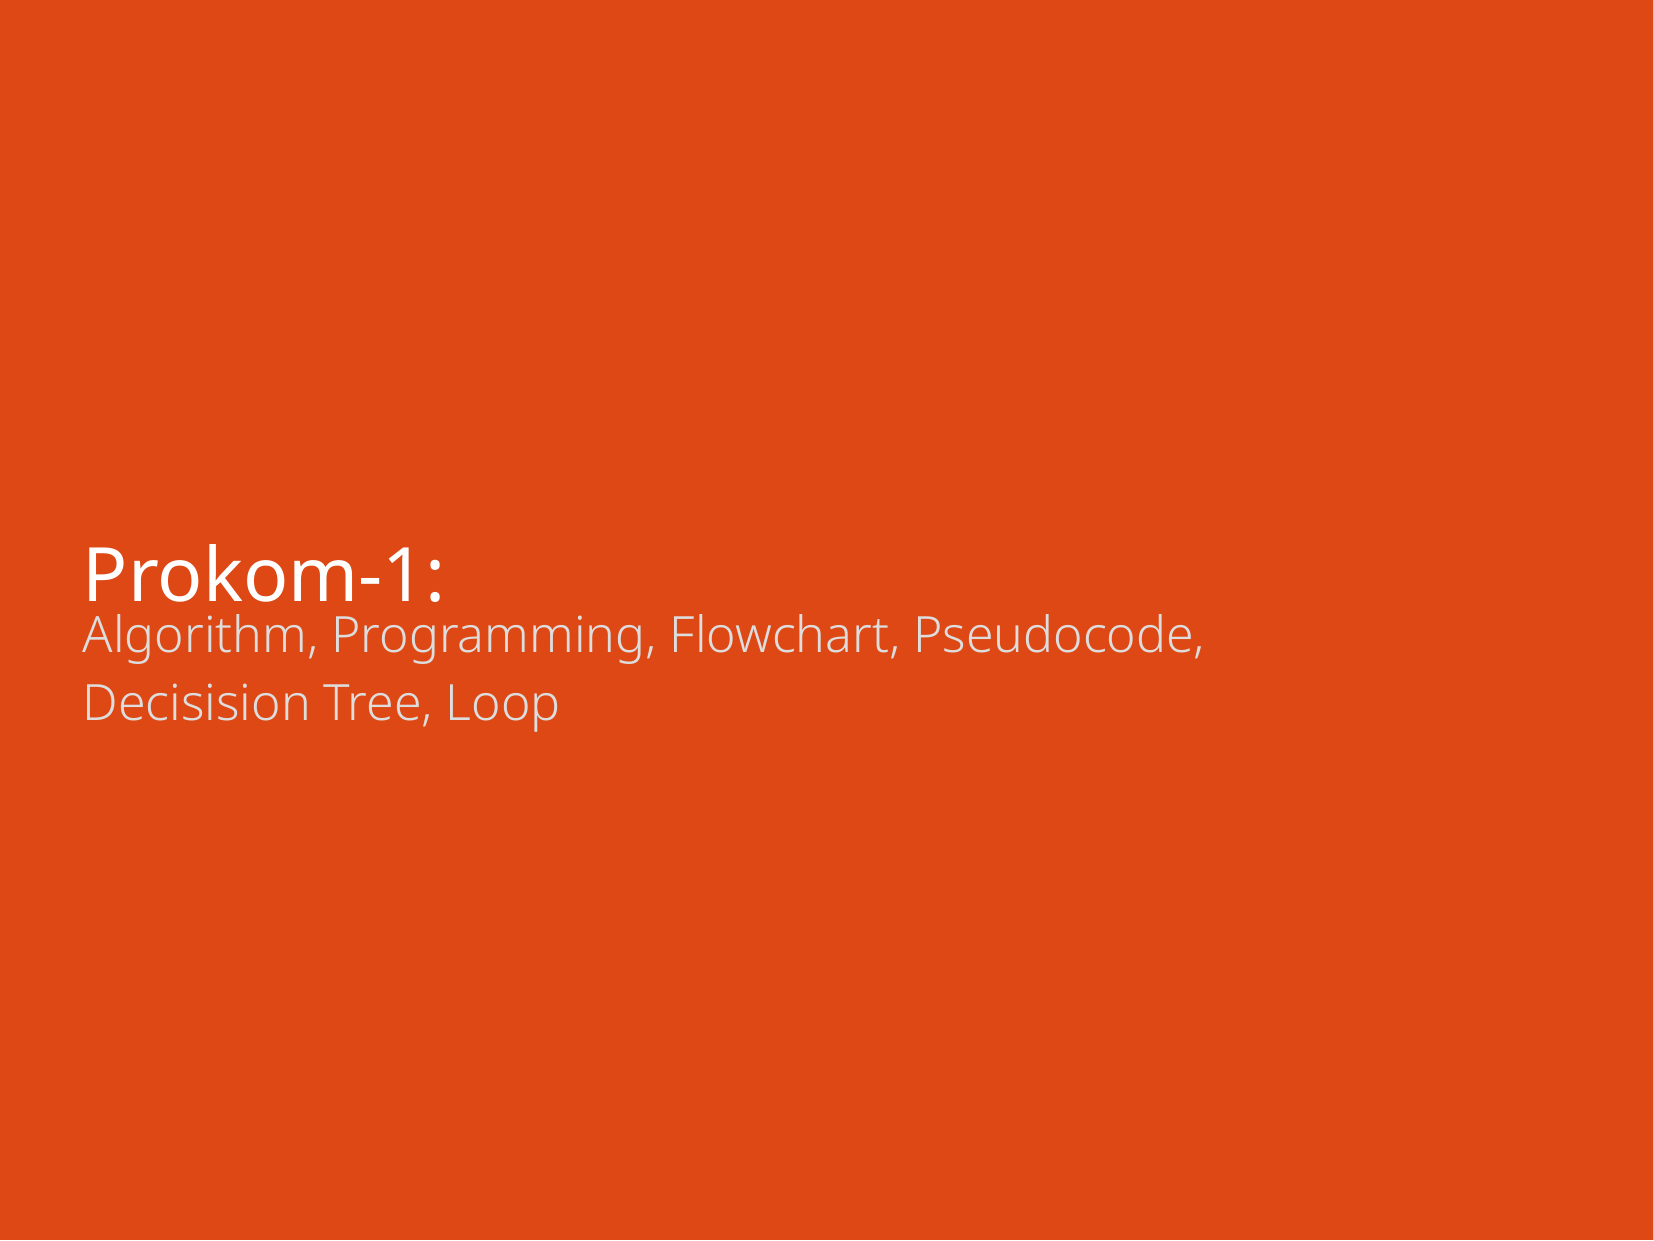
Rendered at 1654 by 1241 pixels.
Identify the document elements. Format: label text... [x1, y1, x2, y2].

title Prokom-1: [82, 519, 1571, 611]
subtitle Algorithm, Programming, Flowchart, Pseudocode, Decisision Tree, Loop [82, 611, 1571, 724]
